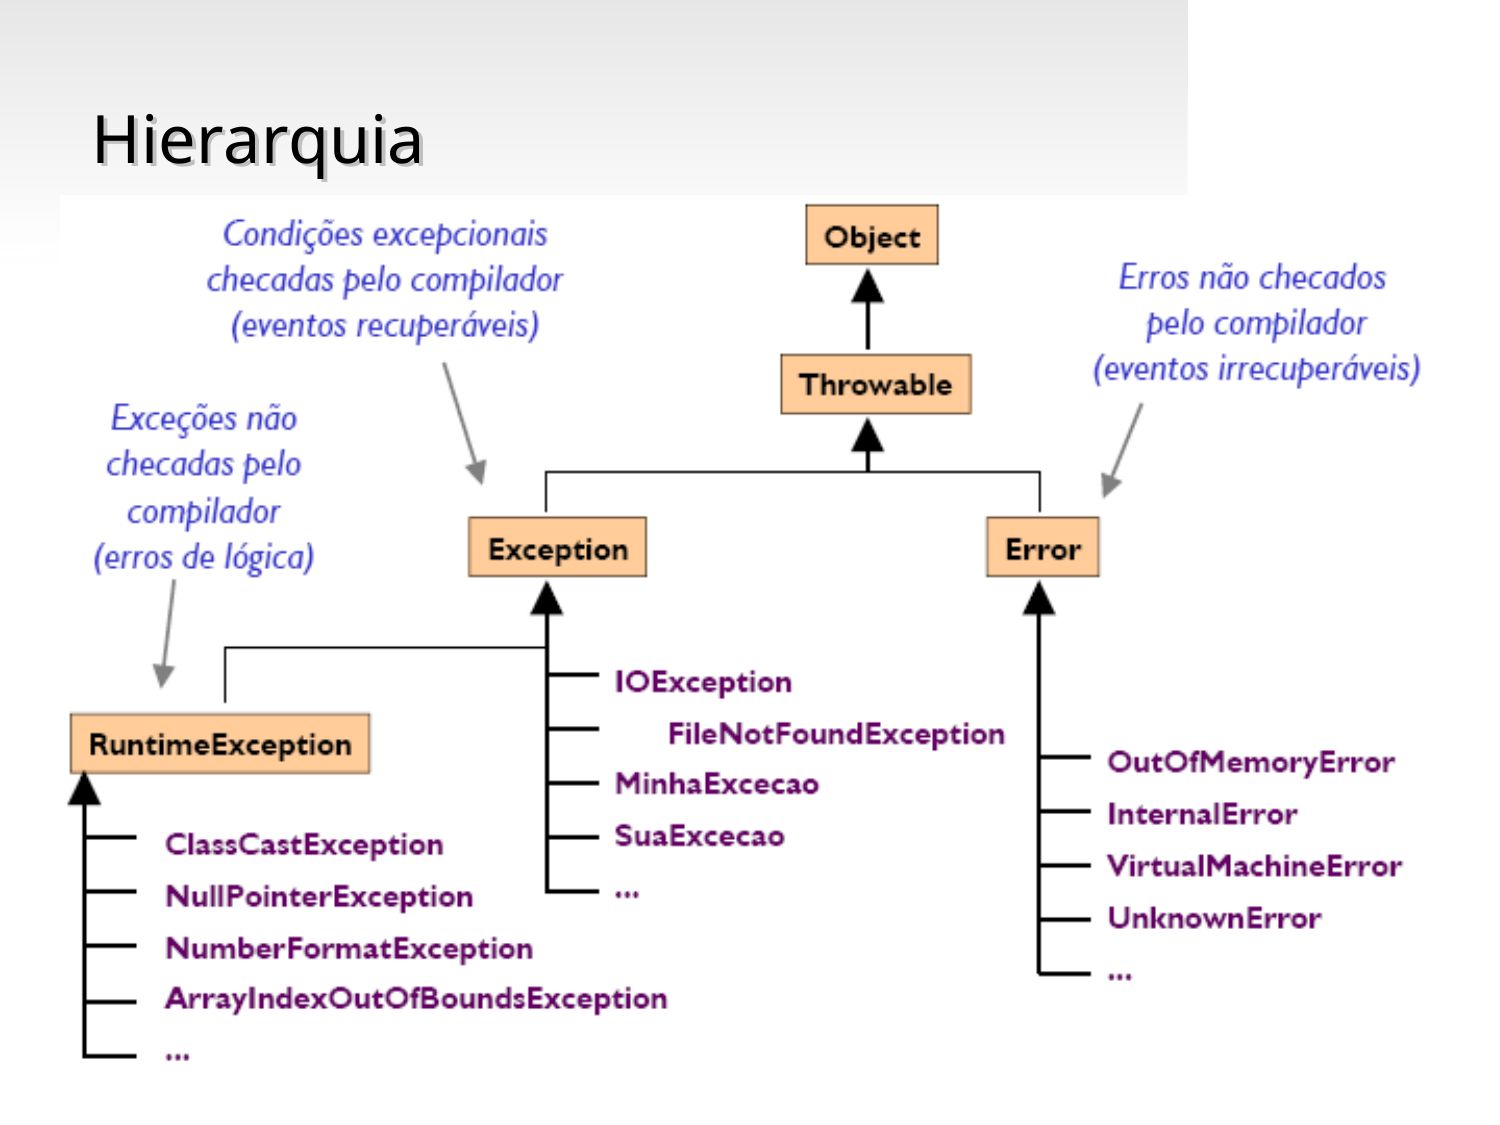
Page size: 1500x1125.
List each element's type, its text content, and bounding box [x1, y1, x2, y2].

title Hierarquia [76, 42, 1427, 195]
picture [60, 195, 1427, 1096]
